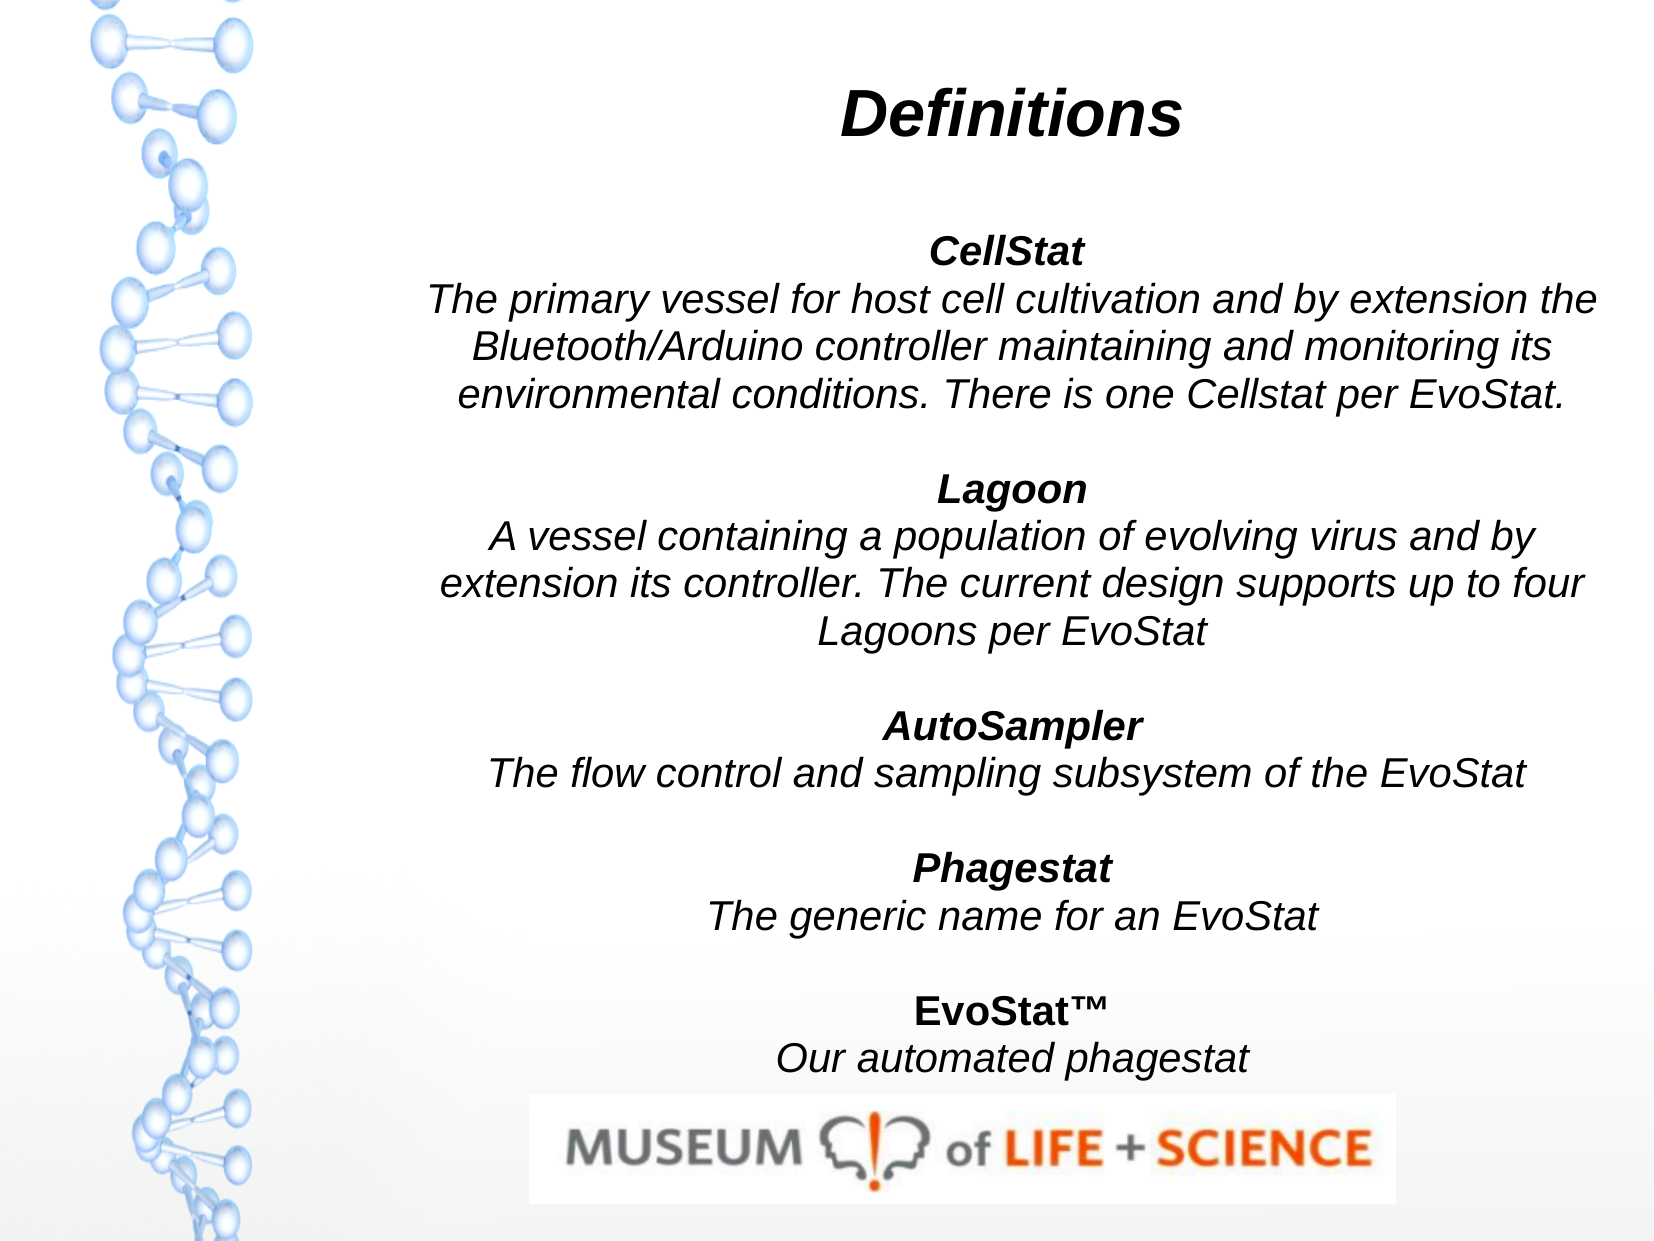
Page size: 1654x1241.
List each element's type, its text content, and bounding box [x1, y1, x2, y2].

picture [0, 0, 1654, 1241]
subtitle Definitions CellStat The primary vessel for host cell cultivation and by extension the Bluetooth/Arduino controller maintaining and monitoring its environmental conditions. There is one Cellstat per EvoStat. Lagoon A vessel containing a population of evolving virus and by extension its controller. The current design supports up to four Lagoons per EvoStat AutoSampler The flow control and sampling subsystem of the EvoStat Phagestat The generic name for an EvoStat EvoStat™ Our automated phagestat [420, 45, 1605, 1156]
